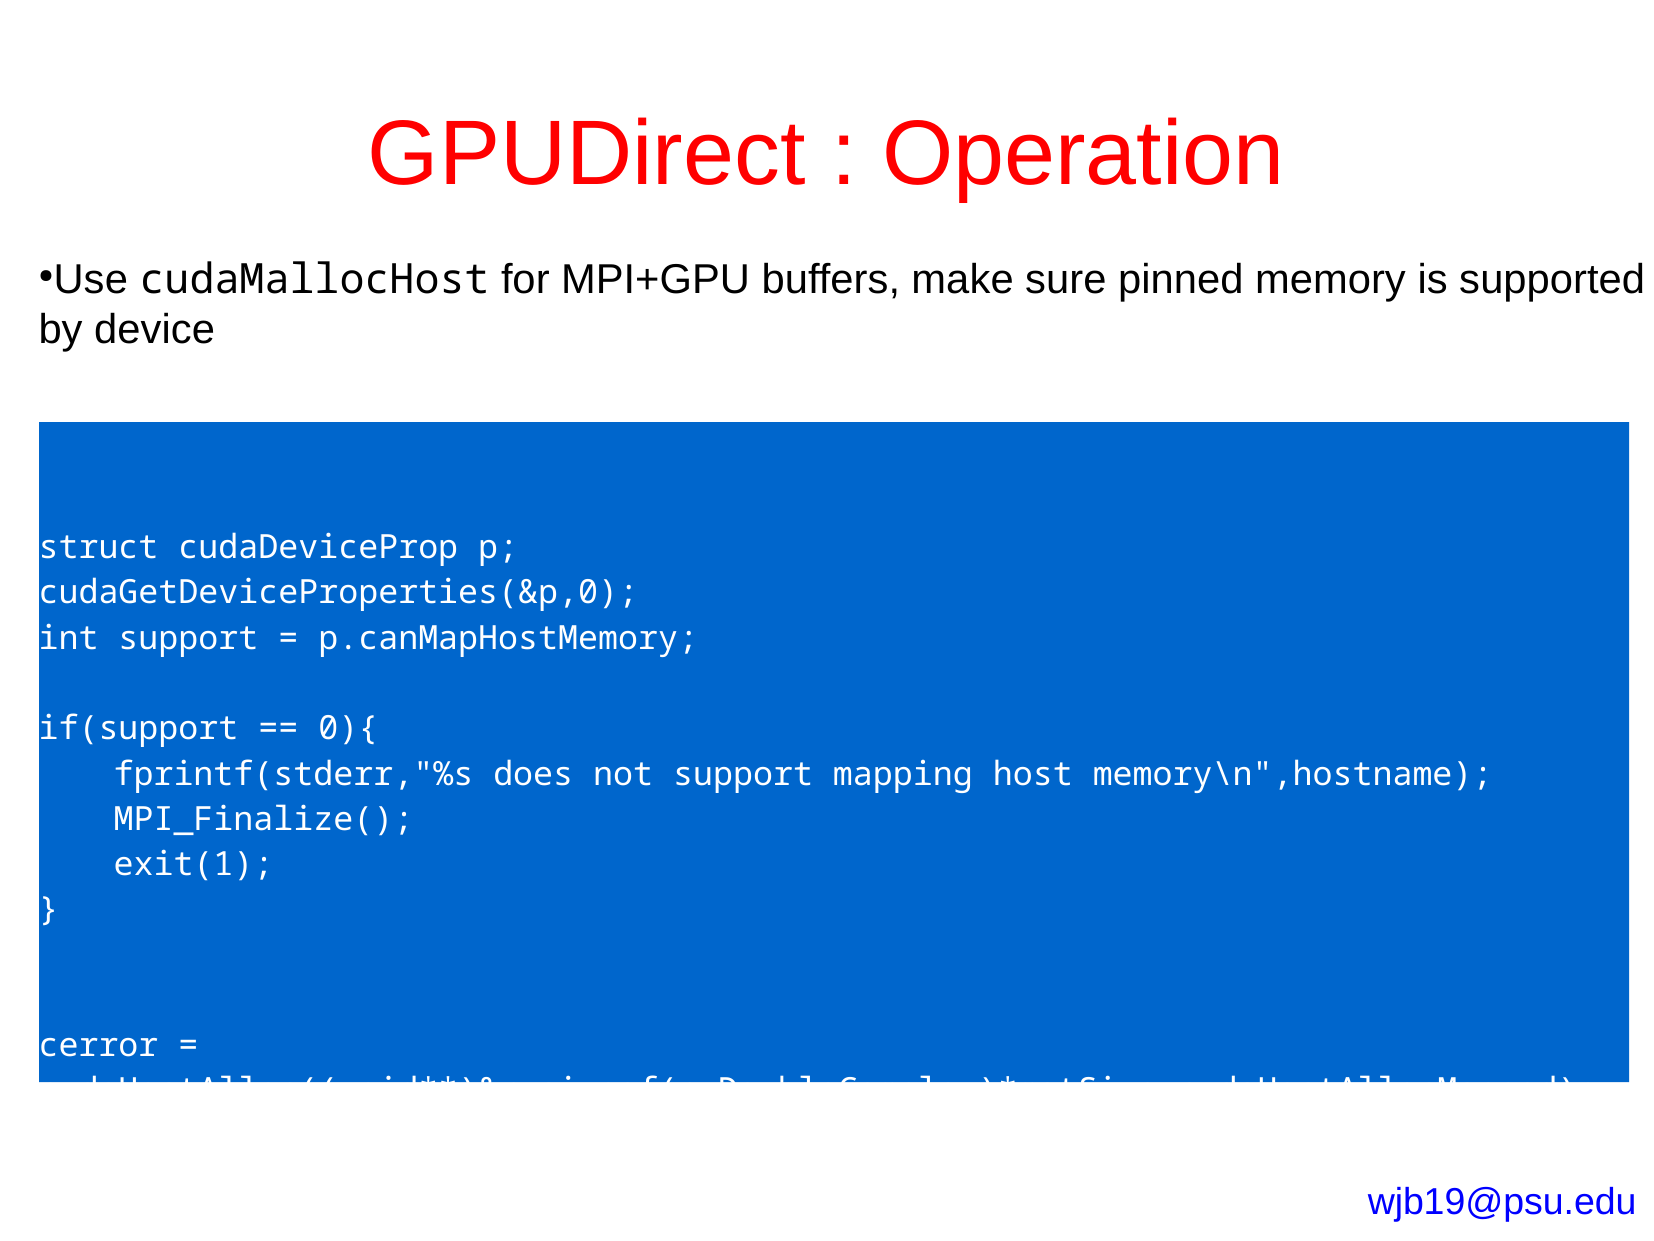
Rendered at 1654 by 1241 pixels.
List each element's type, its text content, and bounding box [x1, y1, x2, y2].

title GPUDirect : Operation [82, 49, 1571, 248]
text_box wjb19@psu.edu [1353, 1173, 1652, 1231]
subtitle Use cudaMallocHost for MPI+GPU buffers, make sure pinned memory is supported by device struct cudaDeviceProp p; cudaGetDeviceProperties(&p,0); int support = p.canMapHostMemory; if(support == 0){ fprintf(stderr,"%s does not support mapping host memory\n",hostname); MPI_Finalize(); exit(1); } cerror = cudaHostAlloc((void**)&r,sizeof(cuDoubleComplex)*matSize,cudaHostAllocMapped); cerror = cudaHostGetDevicePointer(&d_r,r,0); [38, 248, 1654, 1241]
